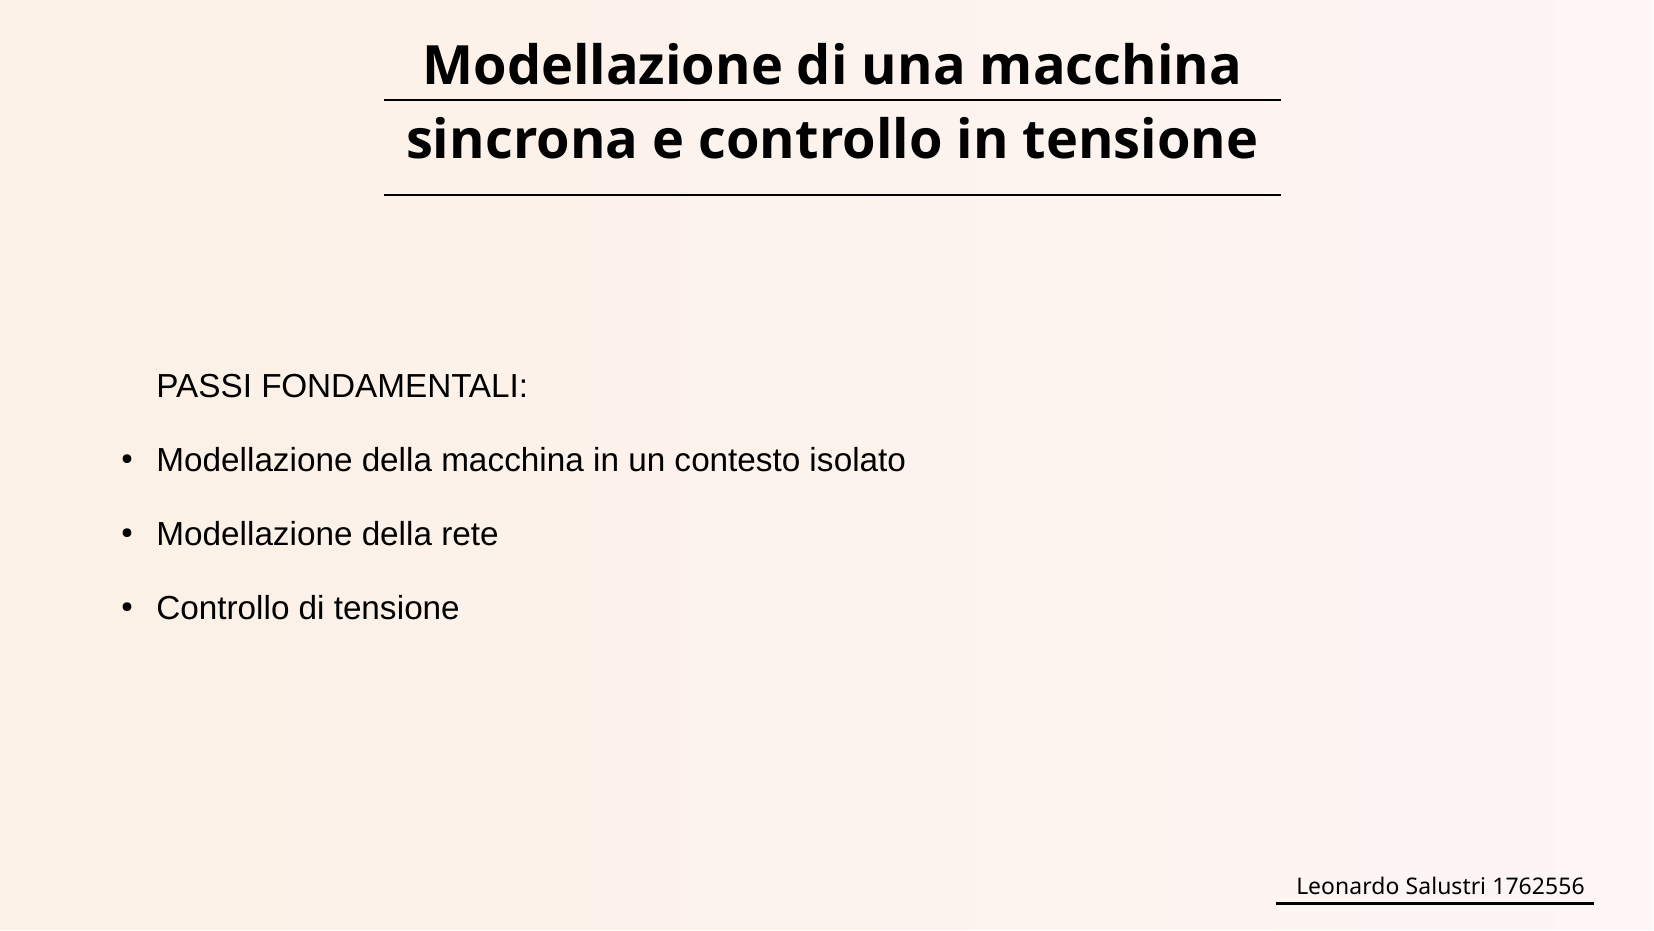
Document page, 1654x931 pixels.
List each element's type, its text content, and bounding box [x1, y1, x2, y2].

text_box PASSI FONDAMENTALI: Modellazione della macchina in un contesto isolato Modellazione della rete Controllo di tensione [106, 360, 957, 635]
text_box Leonardo Salustri 1762556 [1281, 862, 1654, 916]
text_box Modellazione di una macchina sincrona e controllo in tensione [354, 19, 1312, 214]
